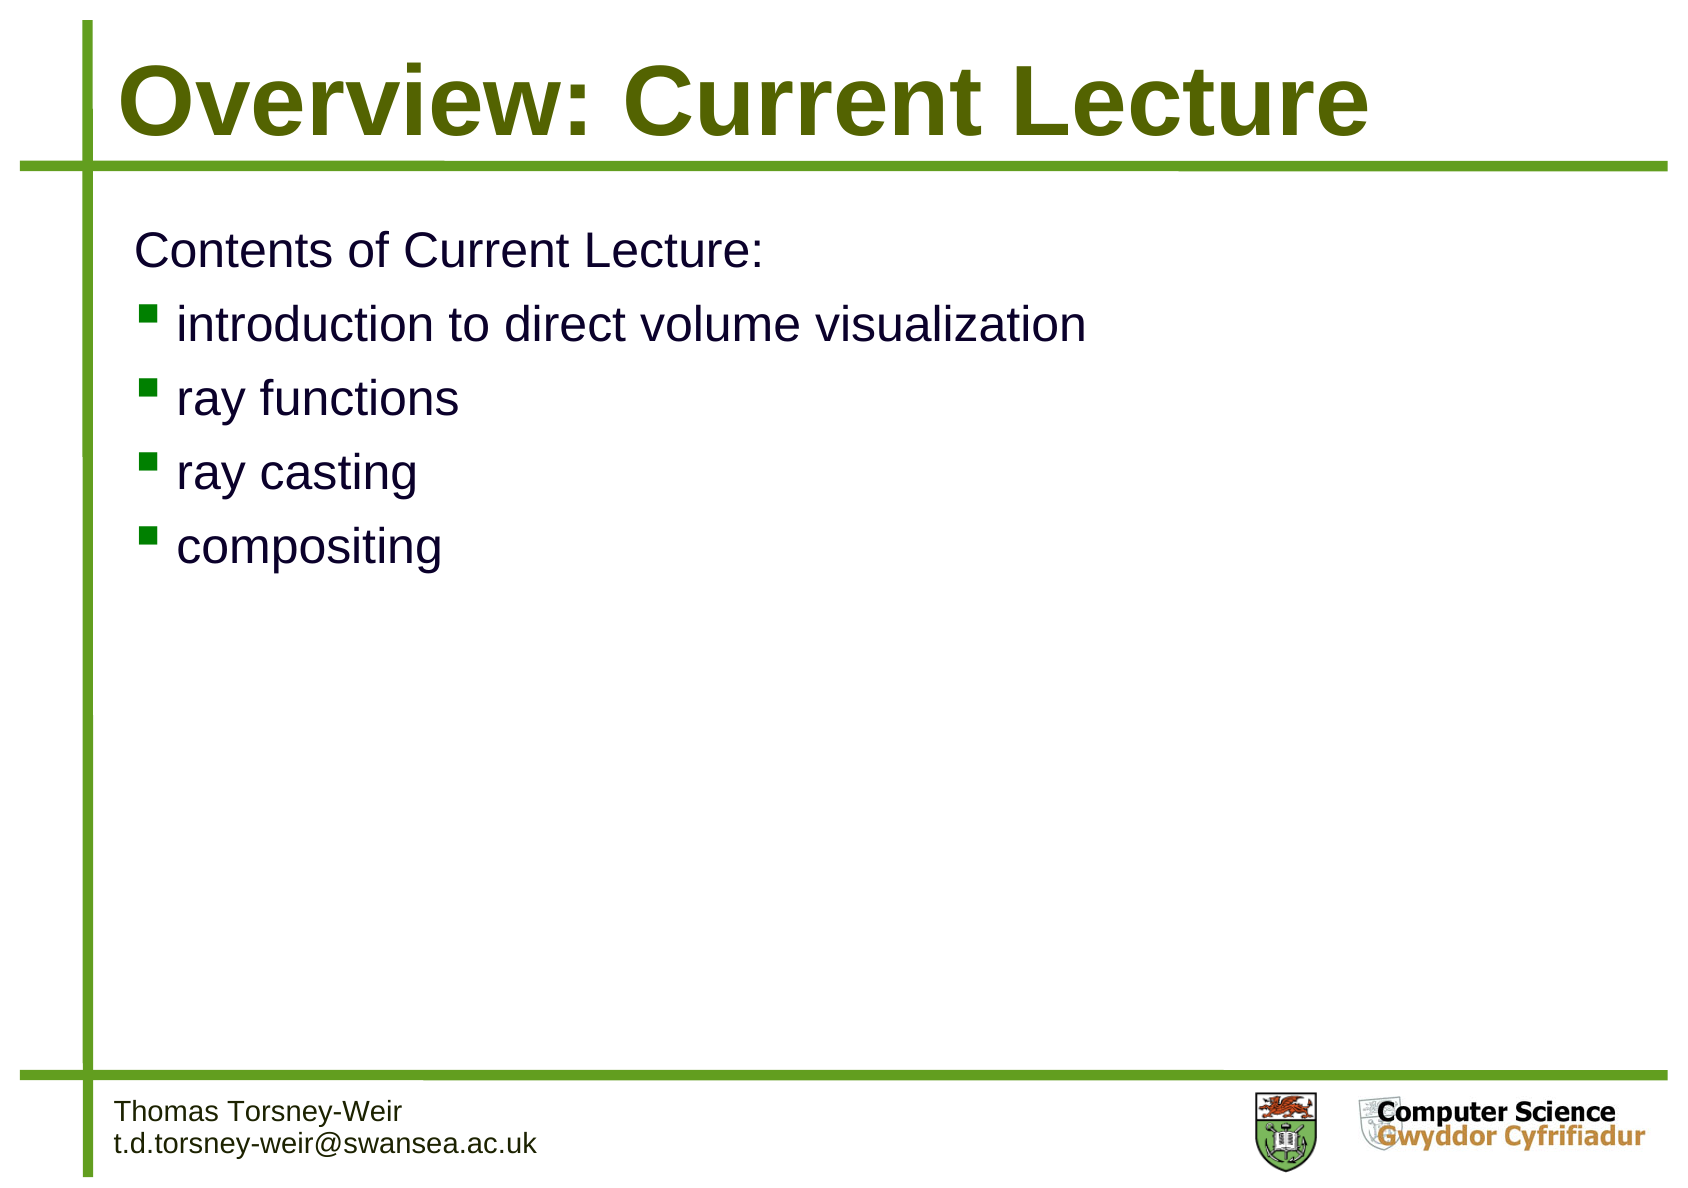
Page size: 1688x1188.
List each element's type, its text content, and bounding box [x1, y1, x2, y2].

title Overview: Current Lecture [101, 29, 1666, 166]
list Contents of Current Lecture: introduction to direct volume visualization ray functions ray casting compositing [117, 209, 1624, 1060]
picture [1240, 1092, 1654, 1173]
